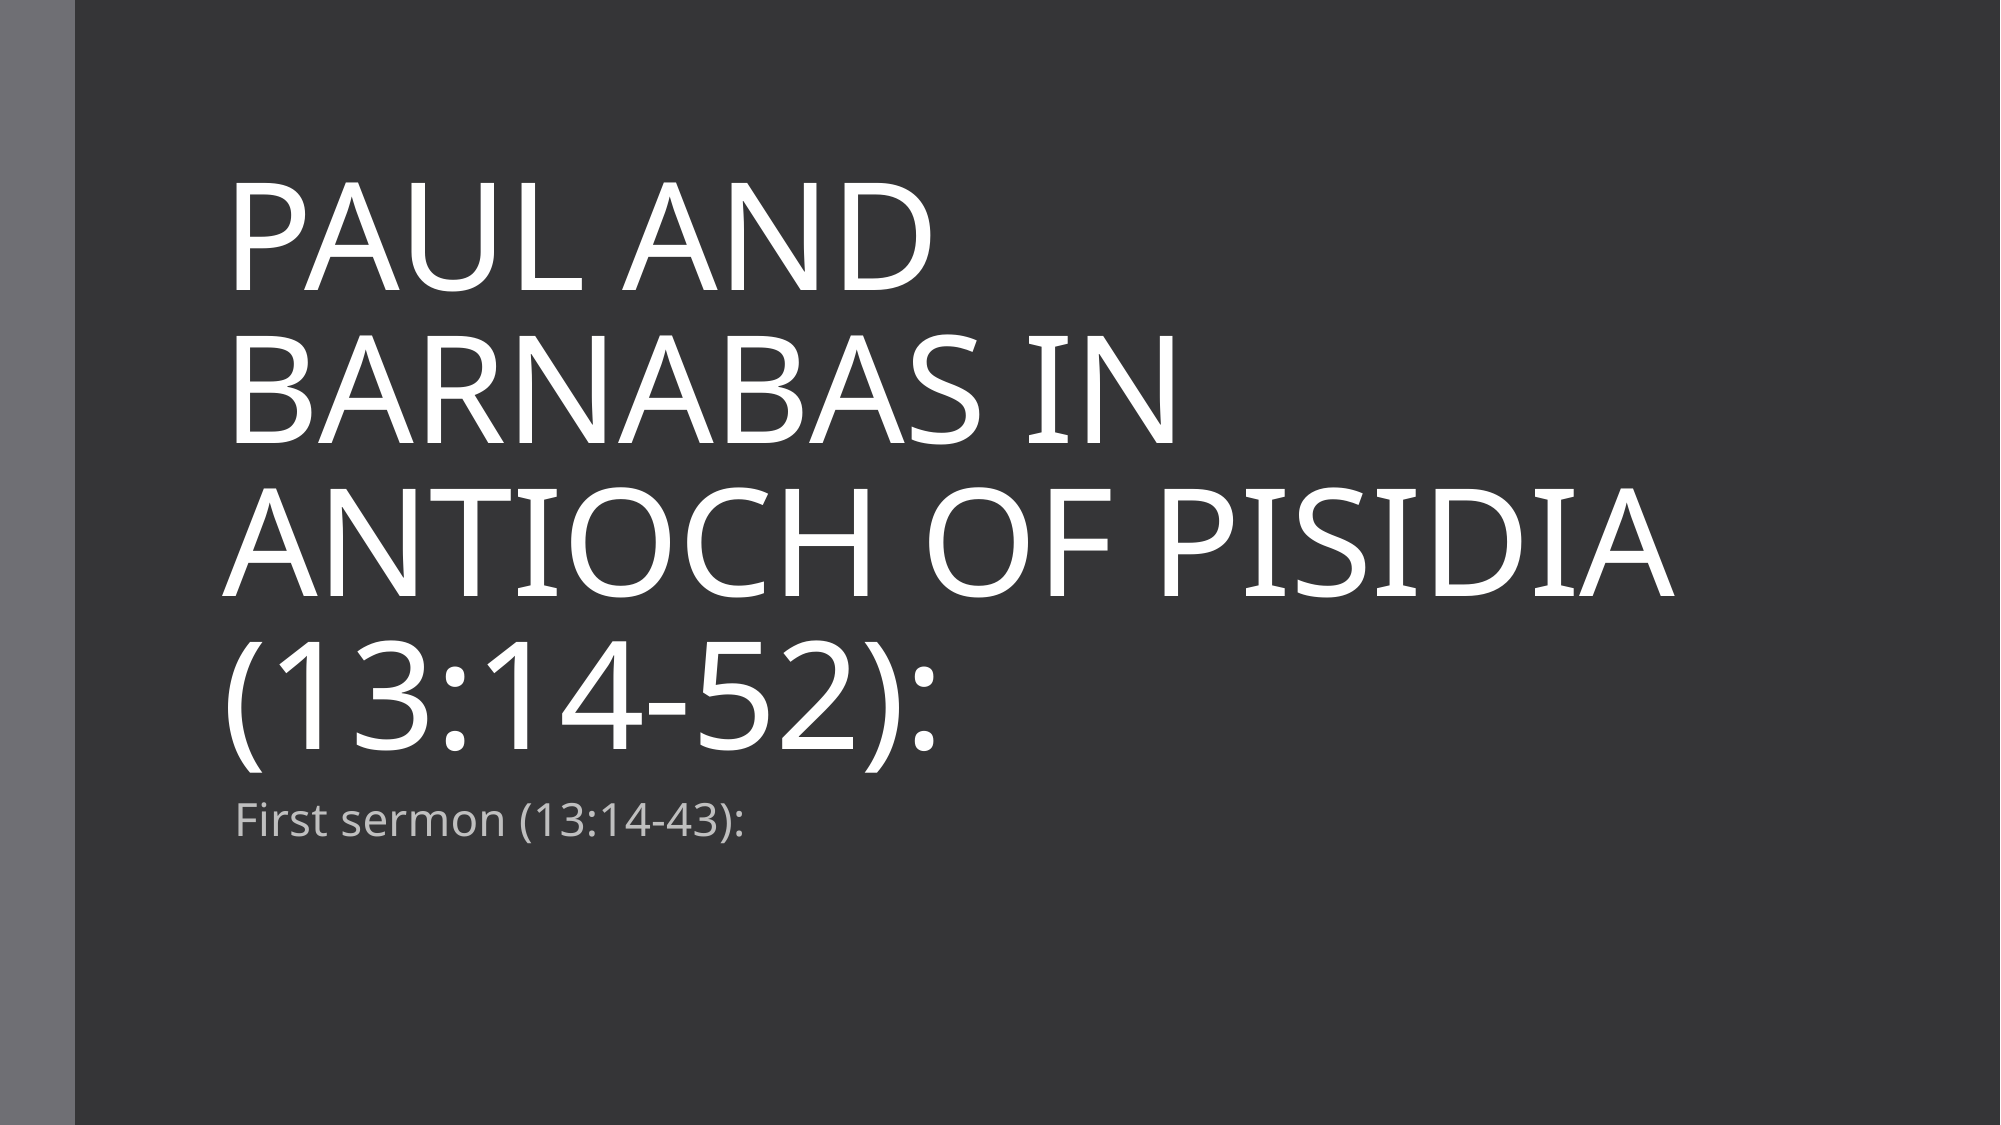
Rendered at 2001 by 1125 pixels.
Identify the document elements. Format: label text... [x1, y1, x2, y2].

subtitle First sermon (13:14-43): [206, 787, 1752, 1066]
title PAUL AND BARNABAS IN ANTIOCH OF PISIDIA (13:14-52): [206, 124, 1752, 787]
